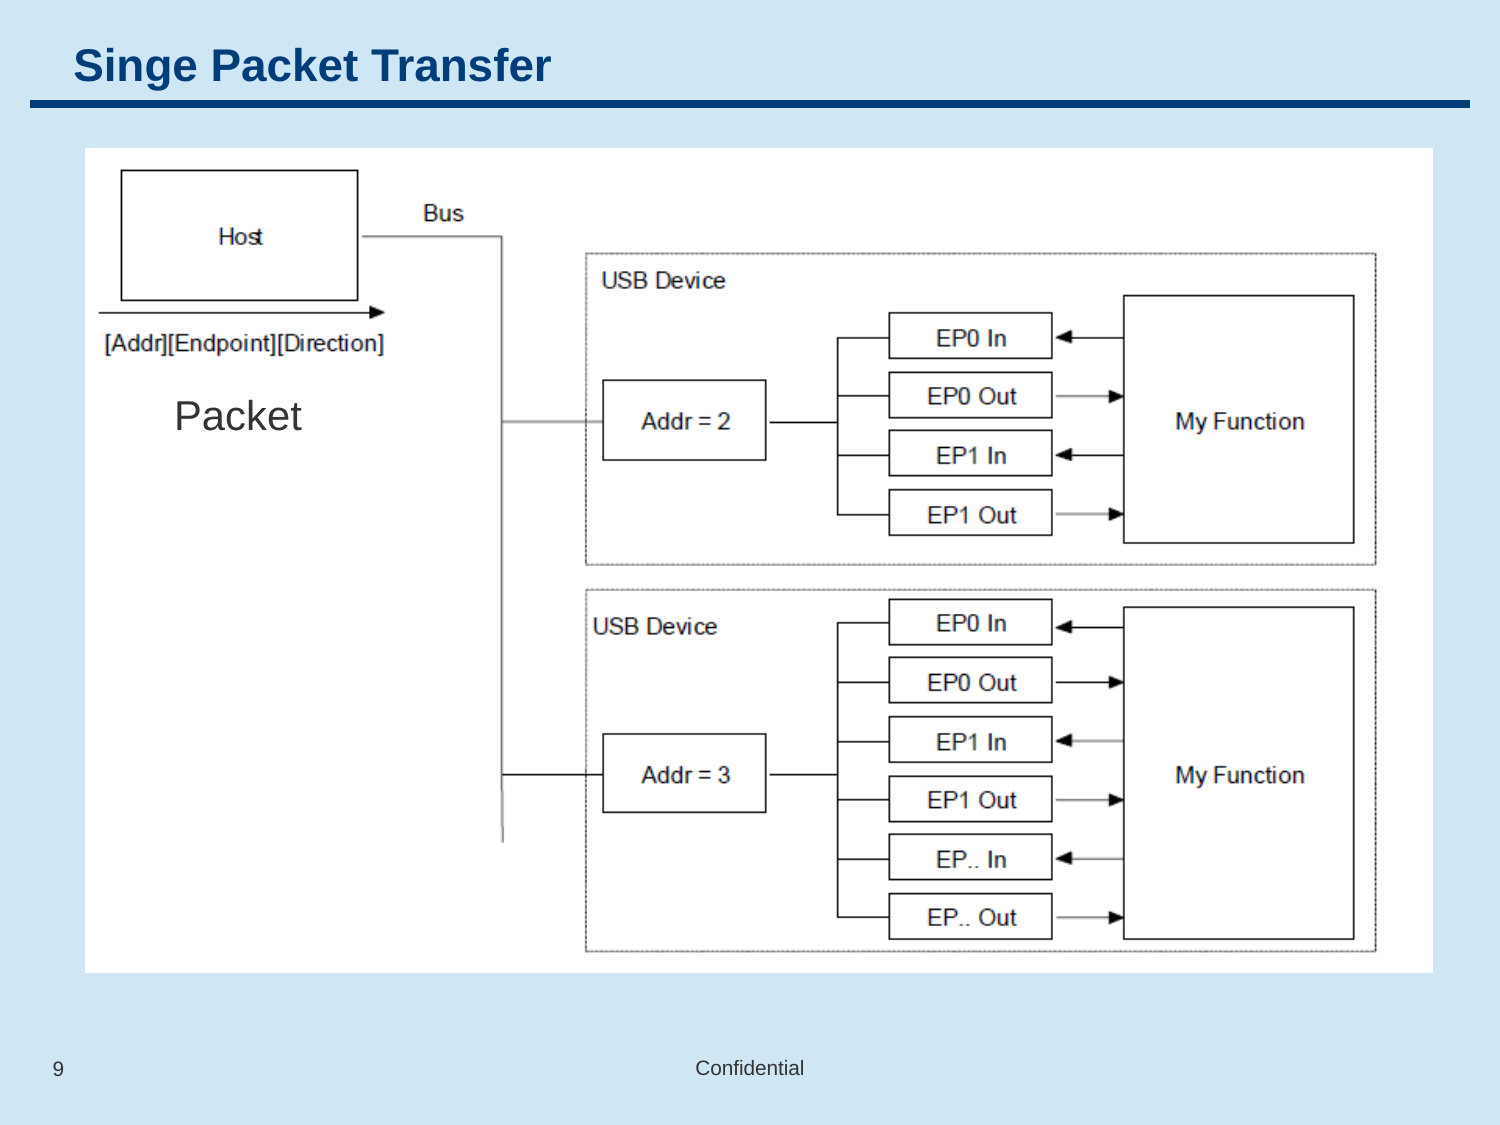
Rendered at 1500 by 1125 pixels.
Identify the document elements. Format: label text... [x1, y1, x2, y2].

title Singe Packet Transfer [58, 28, 1452, 83]
text_box Packet [159, 381, 335, 447]
picture [85, 148, 1433, 973]
